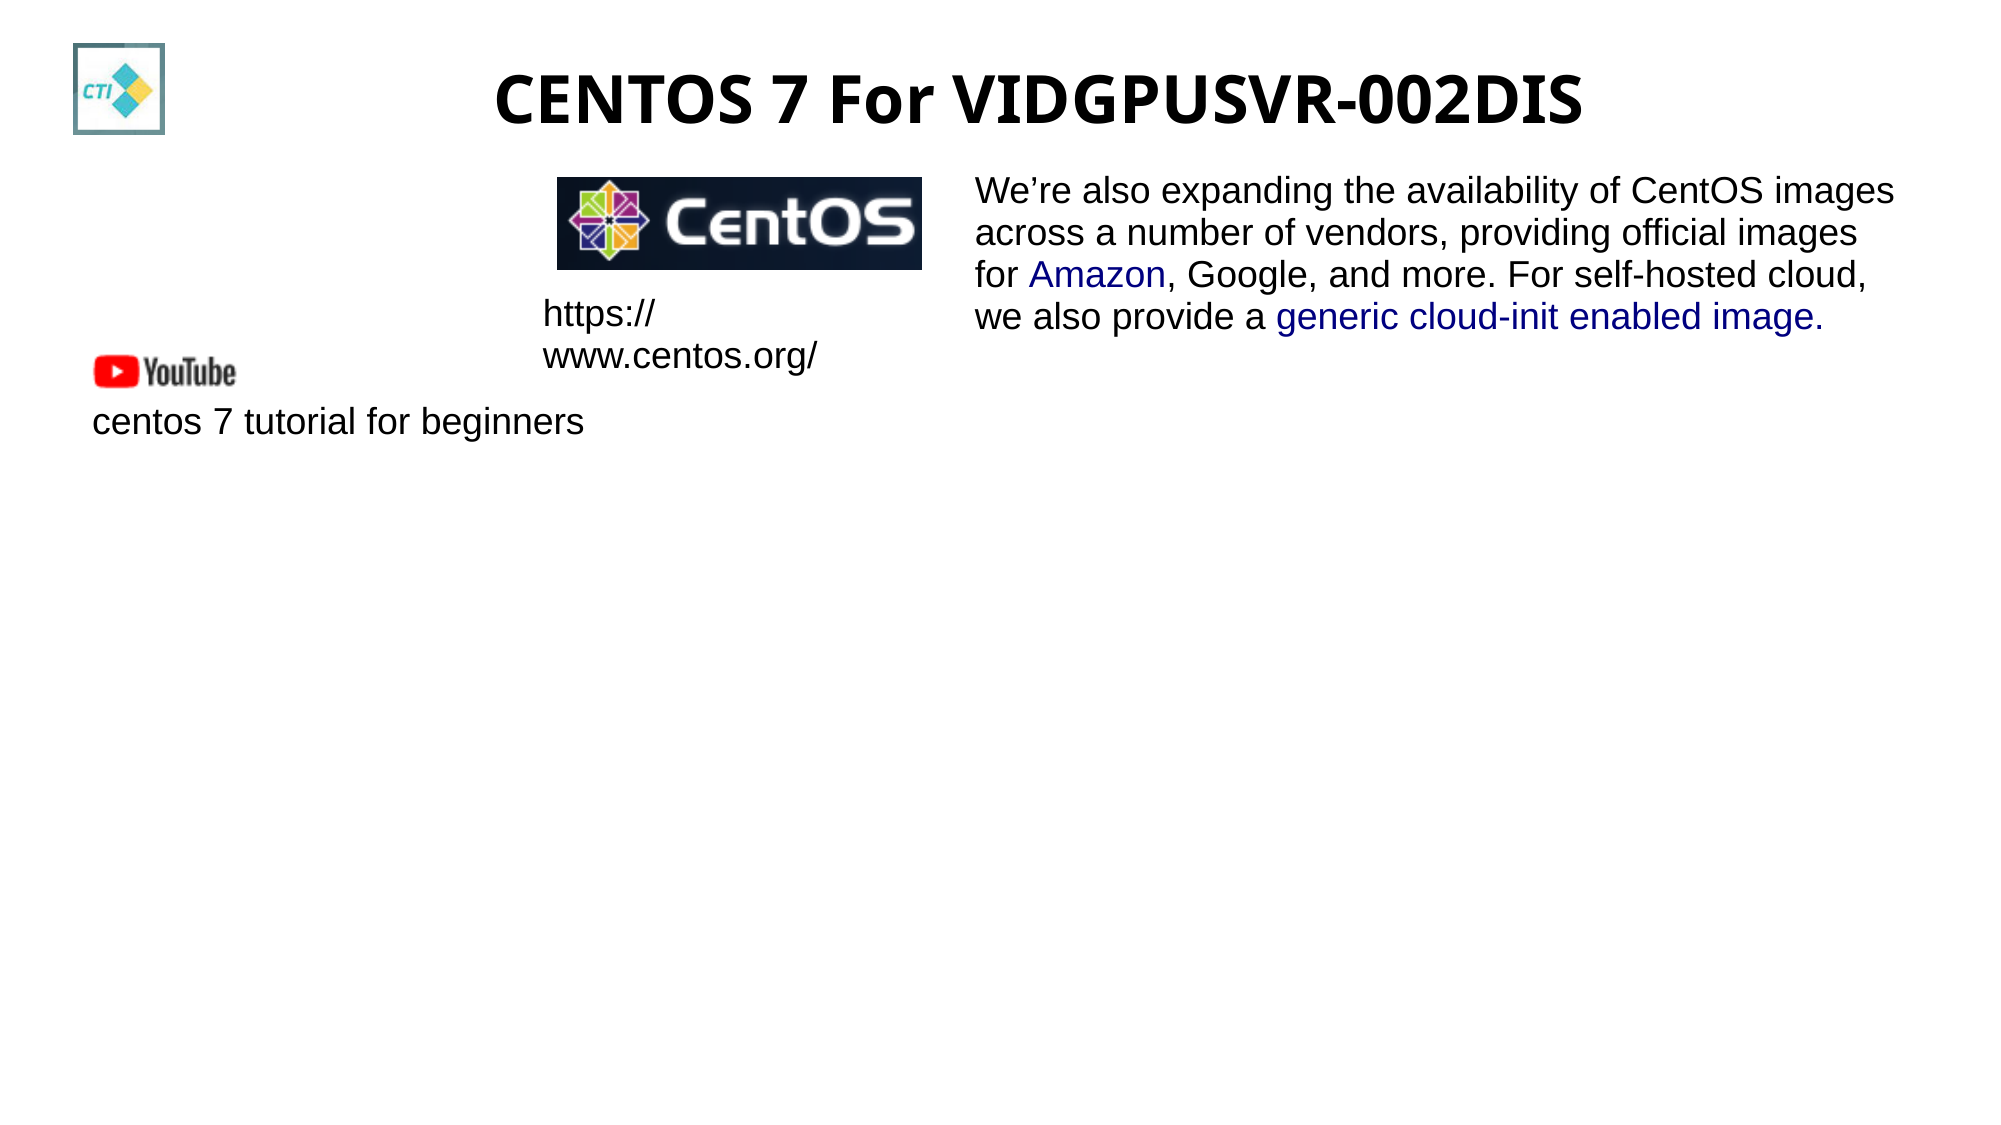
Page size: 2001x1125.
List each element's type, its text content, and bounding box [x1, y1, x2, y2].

picture [557, 177, 922, 271]
picture [90, 348, 242, 394]
text_box centos 7 tutorial for beginners [77, 393, 601, 451]
title CENTOS 7 For VIDGPUSVR-002DIS [300, 30, 1801, 148]
text_box https://www.centos.org/ [528, 285, 946, 342]
picture [73, 43, 165, 135]
text_box We’re also expanding the availability of CentOS images across a number of vendors, providing official images for Amazon, Google, and more. For self-hosted cloud, we also provide a generic cloud-init enabled image. [960, 162, 1911, 346]
